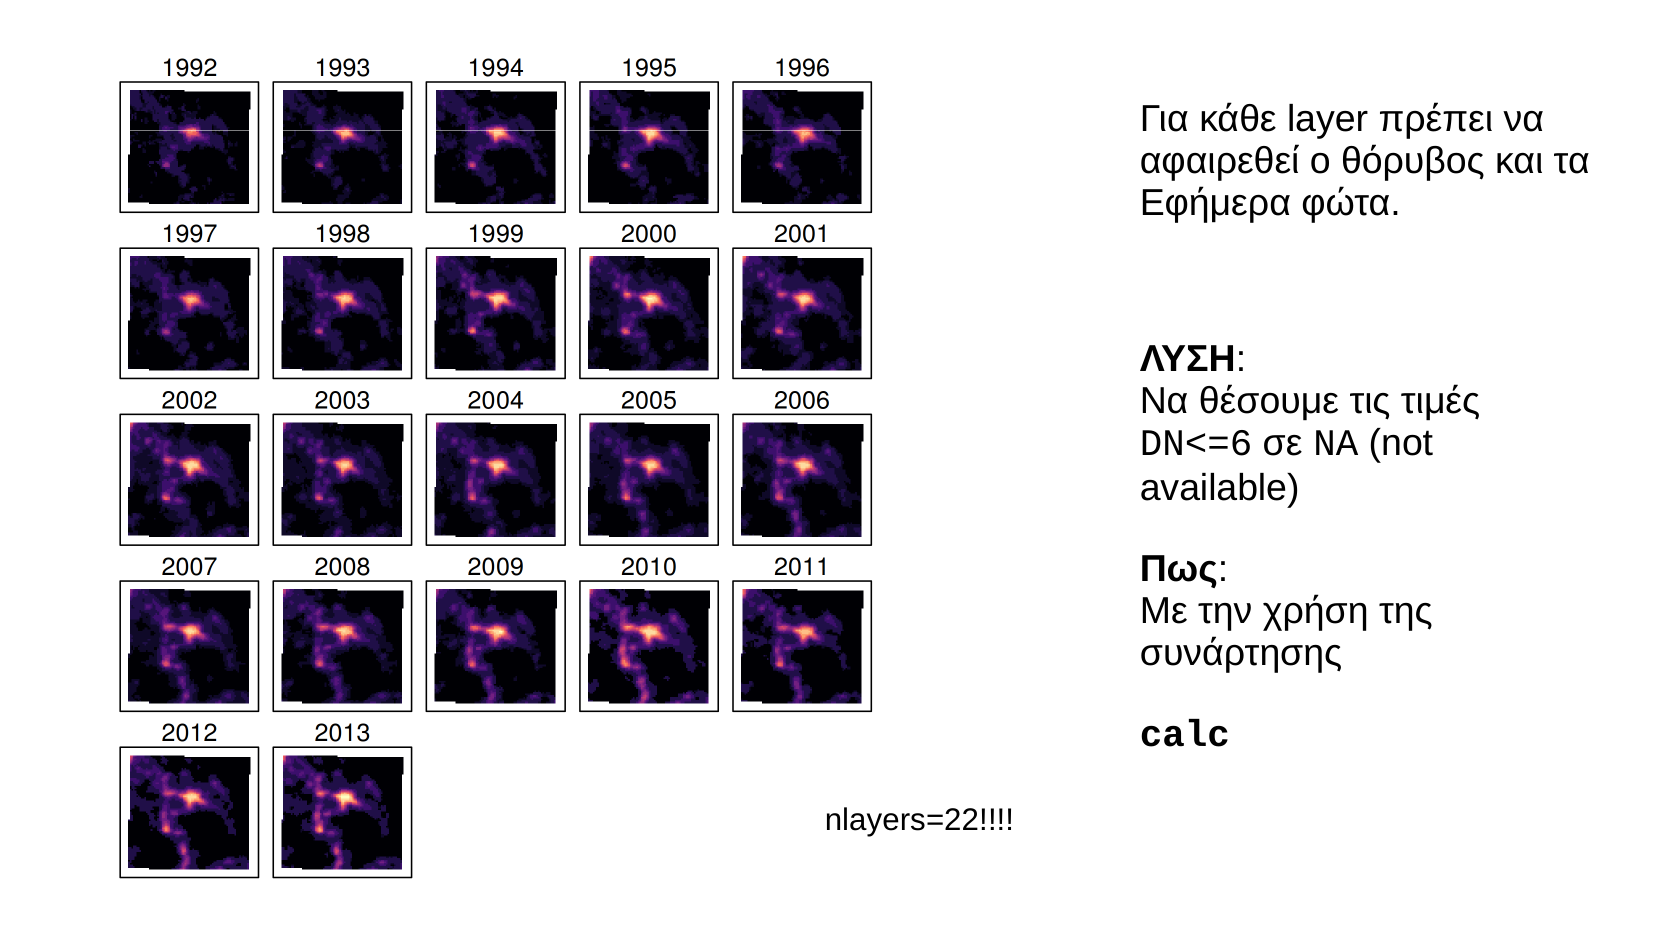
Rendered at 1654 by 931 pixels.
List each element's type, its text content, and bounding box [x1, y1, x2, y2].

text_box Για κάθε layer πρέπει να αφαιρεθεί ο θόρυβος και τα Εφήμερα φώτα. [1125, 89, 1606, 231]
text_box nlayers=22!!!! [810, 795, 1030, 845]
text_box Πως: Με την χρήση της συνάρτησης calc [1124, 539, 1605, 849]
text_box ΛΥΣΗ: Να θέσουμε τις τιμές DN<=6 σε ΝA (not available) [1125, 329, 1605, 517]
picture [45, 14, 946, 915]
